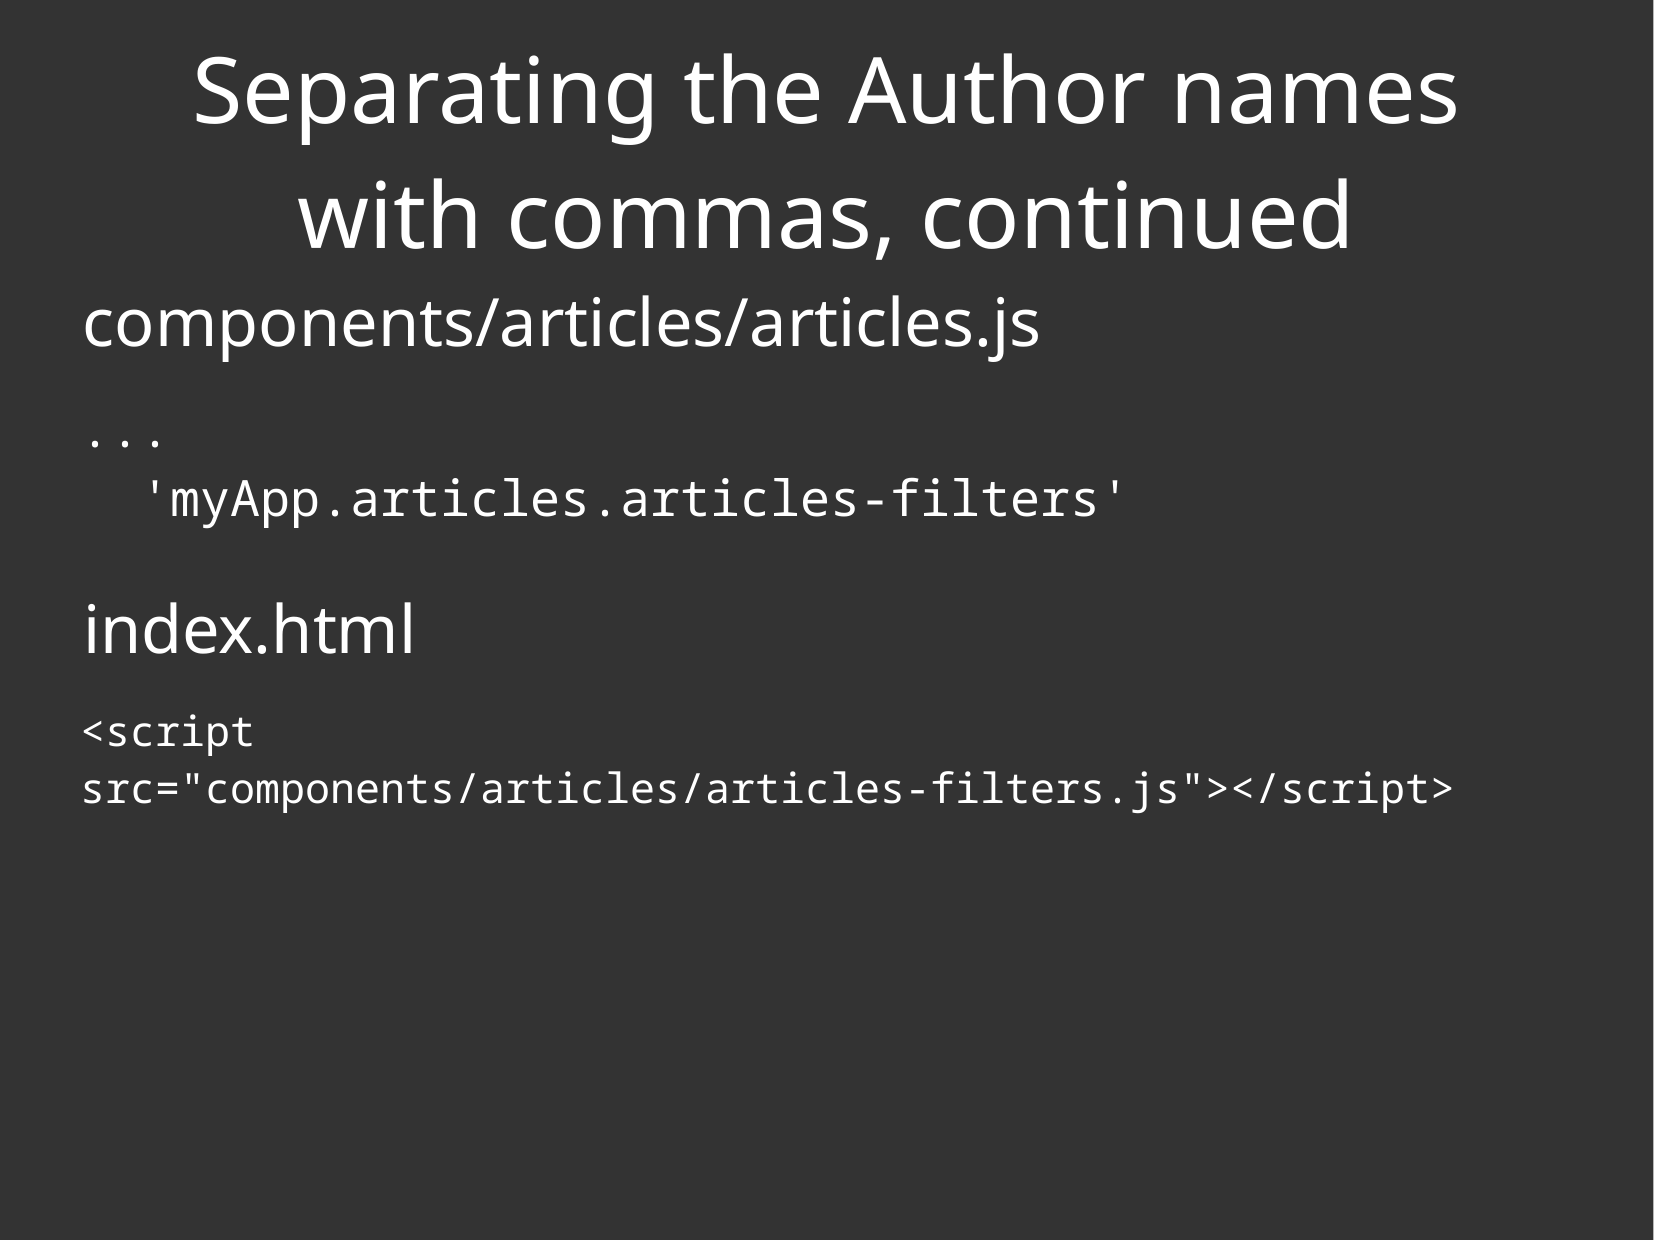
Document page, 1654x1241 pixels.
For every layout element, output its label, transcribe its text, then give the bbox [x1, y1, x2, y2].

title components/articles/articles.js [82, 248, 1572, 393]
title index.html [83, 555, 1572, 701]
title Separating the Author names with commas, continued [82, 47, 1571, 248]
text_box ... 'myApp.articles.articles-filters' [65, 386, 1554, 502]
text_box <script src="components/articles/articles-filters.js"></script> [65, 694, 1554, 792]
